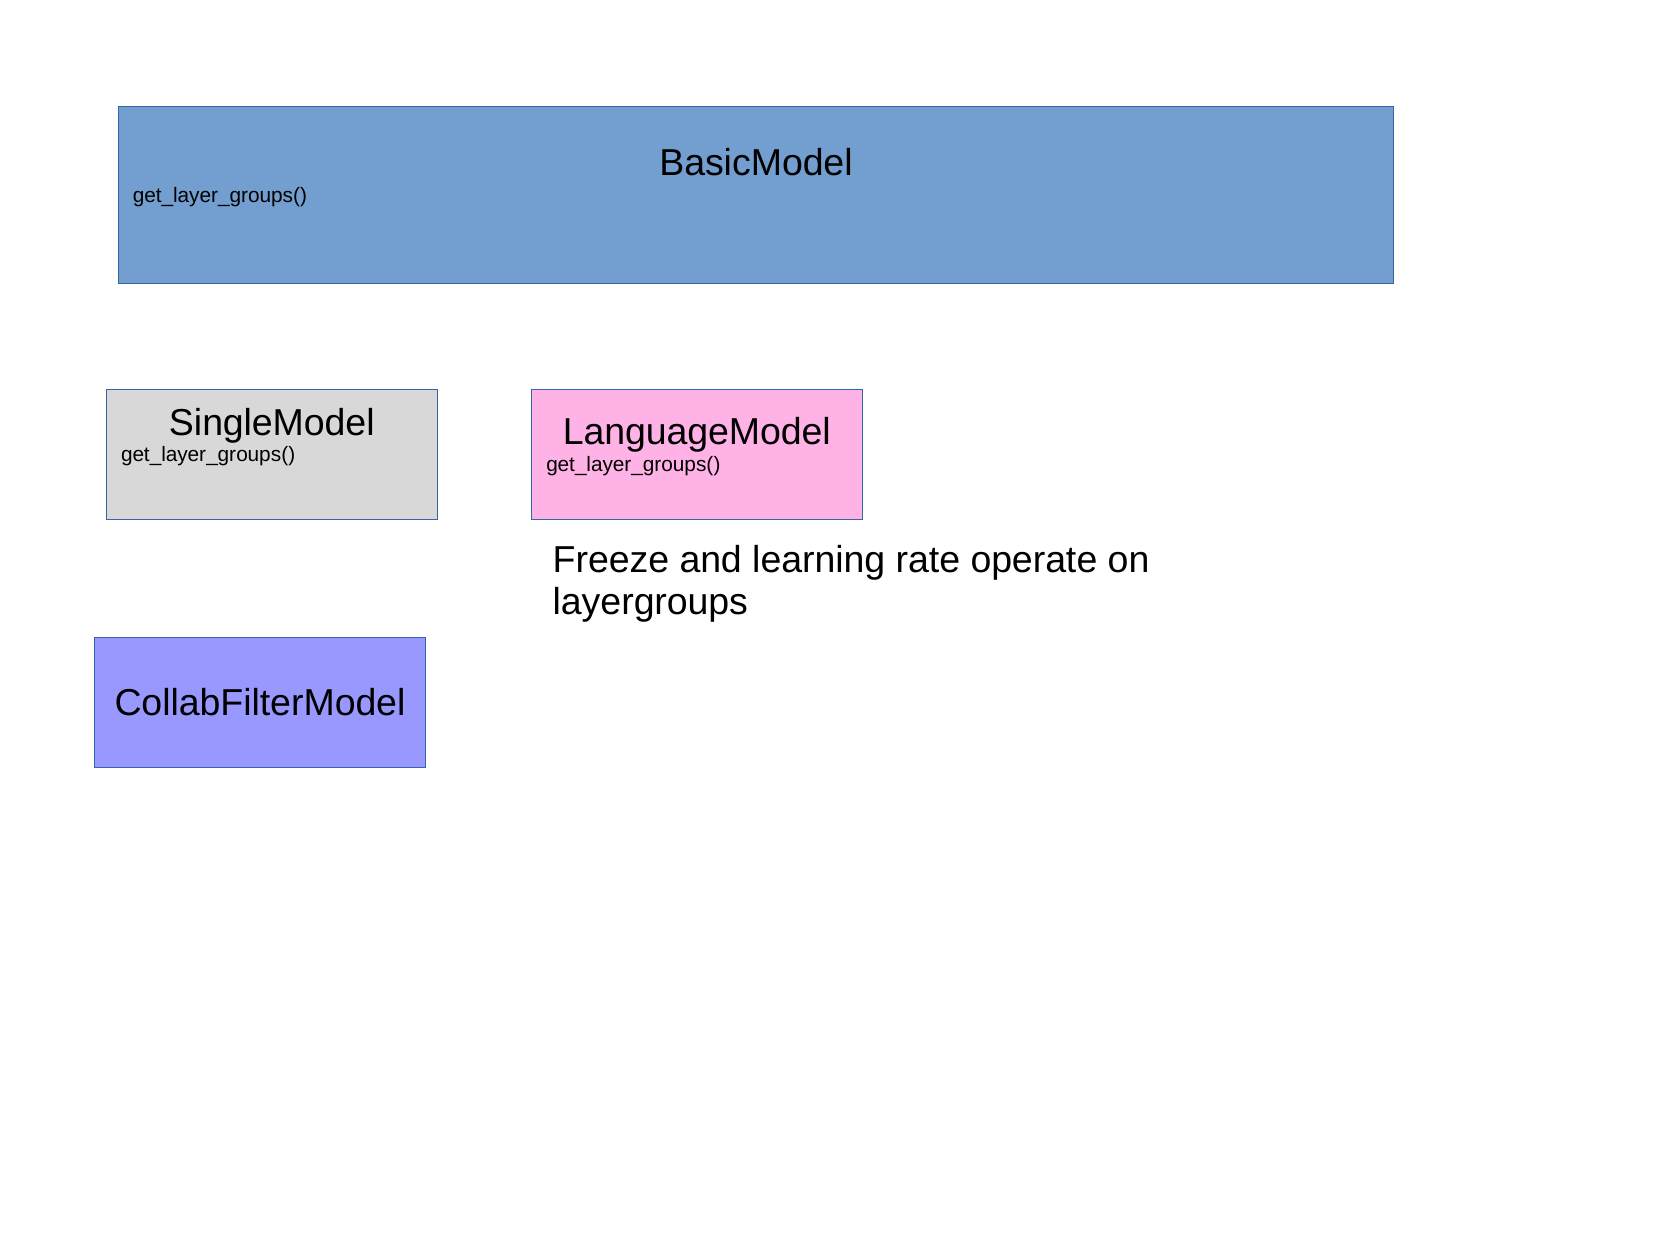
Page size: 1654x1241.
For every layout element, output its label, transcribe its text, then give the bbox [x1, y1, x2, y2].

text_box CollabFilterModel [94, 637, 426, 768]
text_box Freeze and learning rate operate on layergroups [537, 531, 1197, 631]
text_box BasicModel get_layer_groups() [118, 106, 1394, 284]
text_box SingleModel get_layer_groups() [106, 389, 438, 520]
text_box LanguageModel get_layer_groups() [531, 389, 863, 520]
